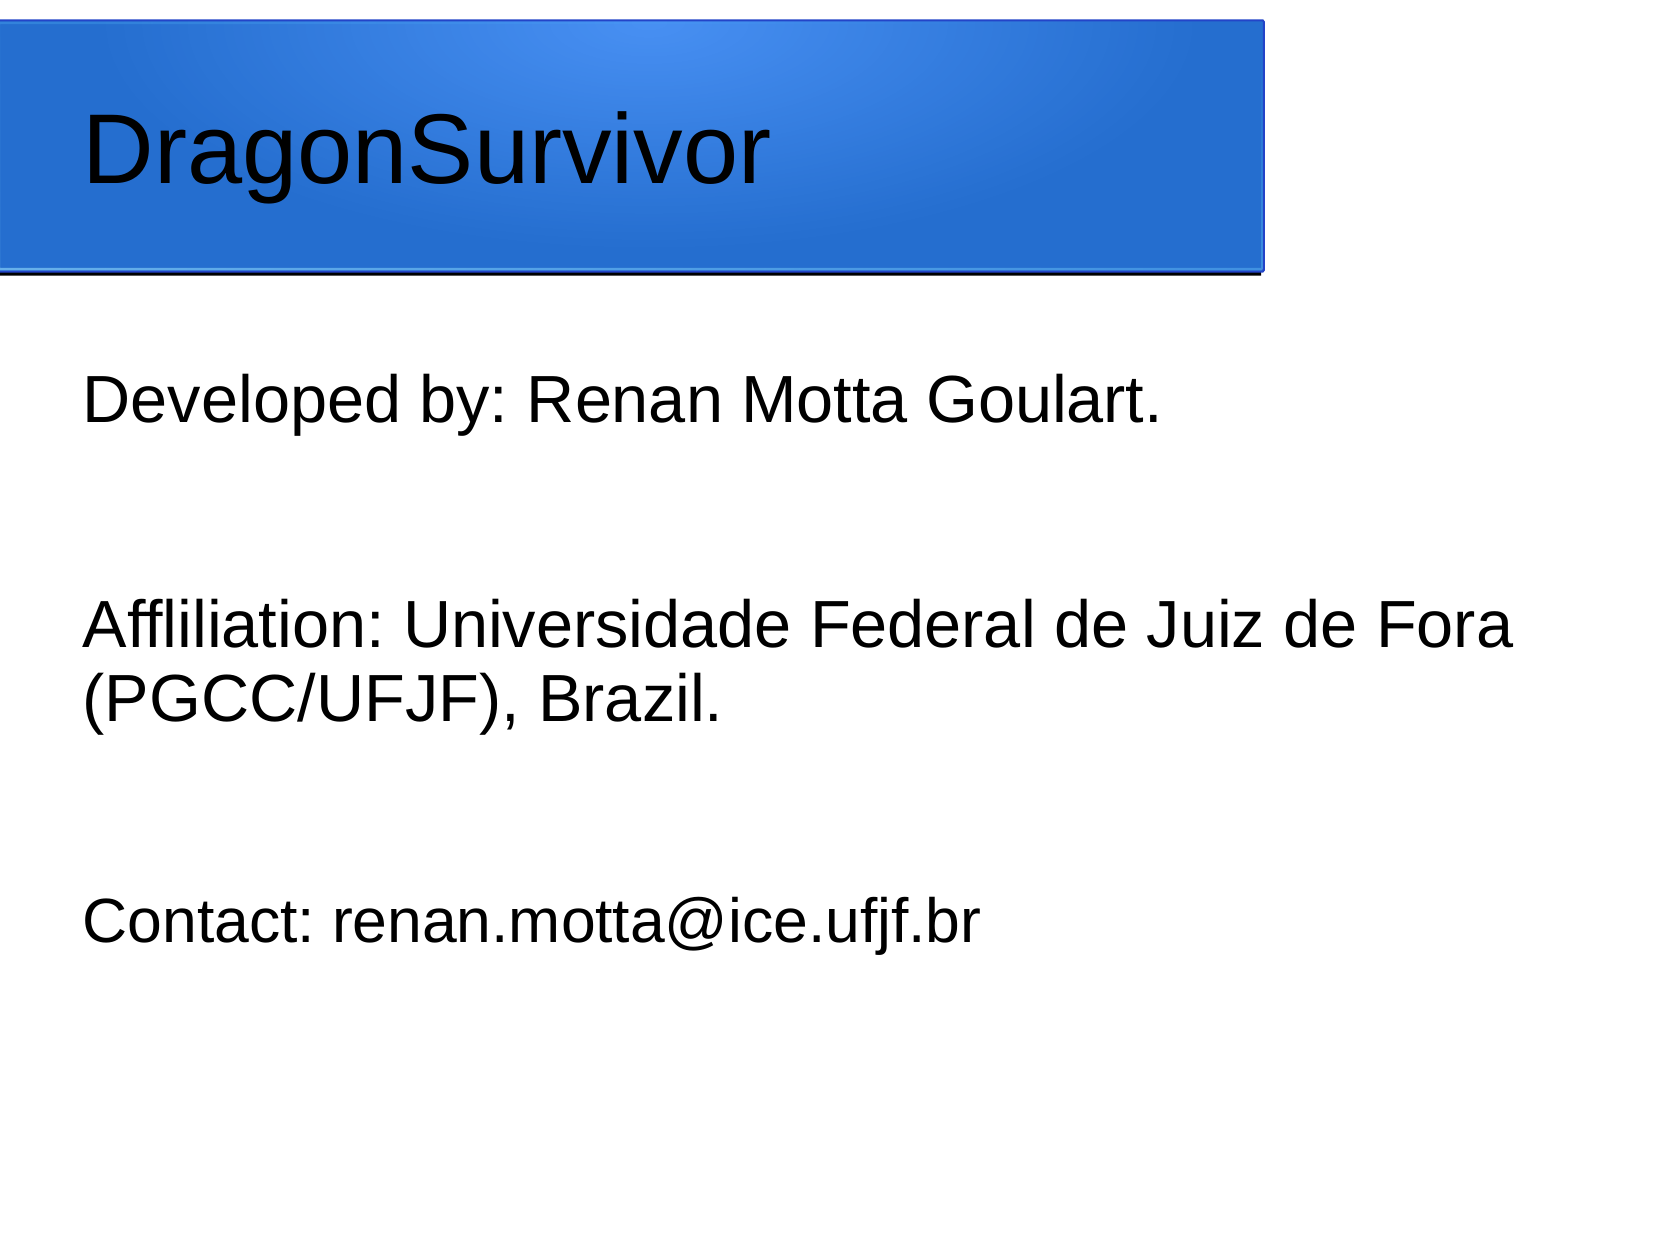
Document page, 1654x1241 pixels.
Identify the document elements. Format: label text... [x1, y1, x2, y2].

subtitle Developed by: Renan Motta Goulart. Affliliation: Universidade Federal de Juiz de Fora (PGCC/UFJF), Brazil. Contact: renan.motta@ice.ufjf.br [82, 299, 1571, 1019]
title DragonSurvivor [82, 47, 1235, 252]
